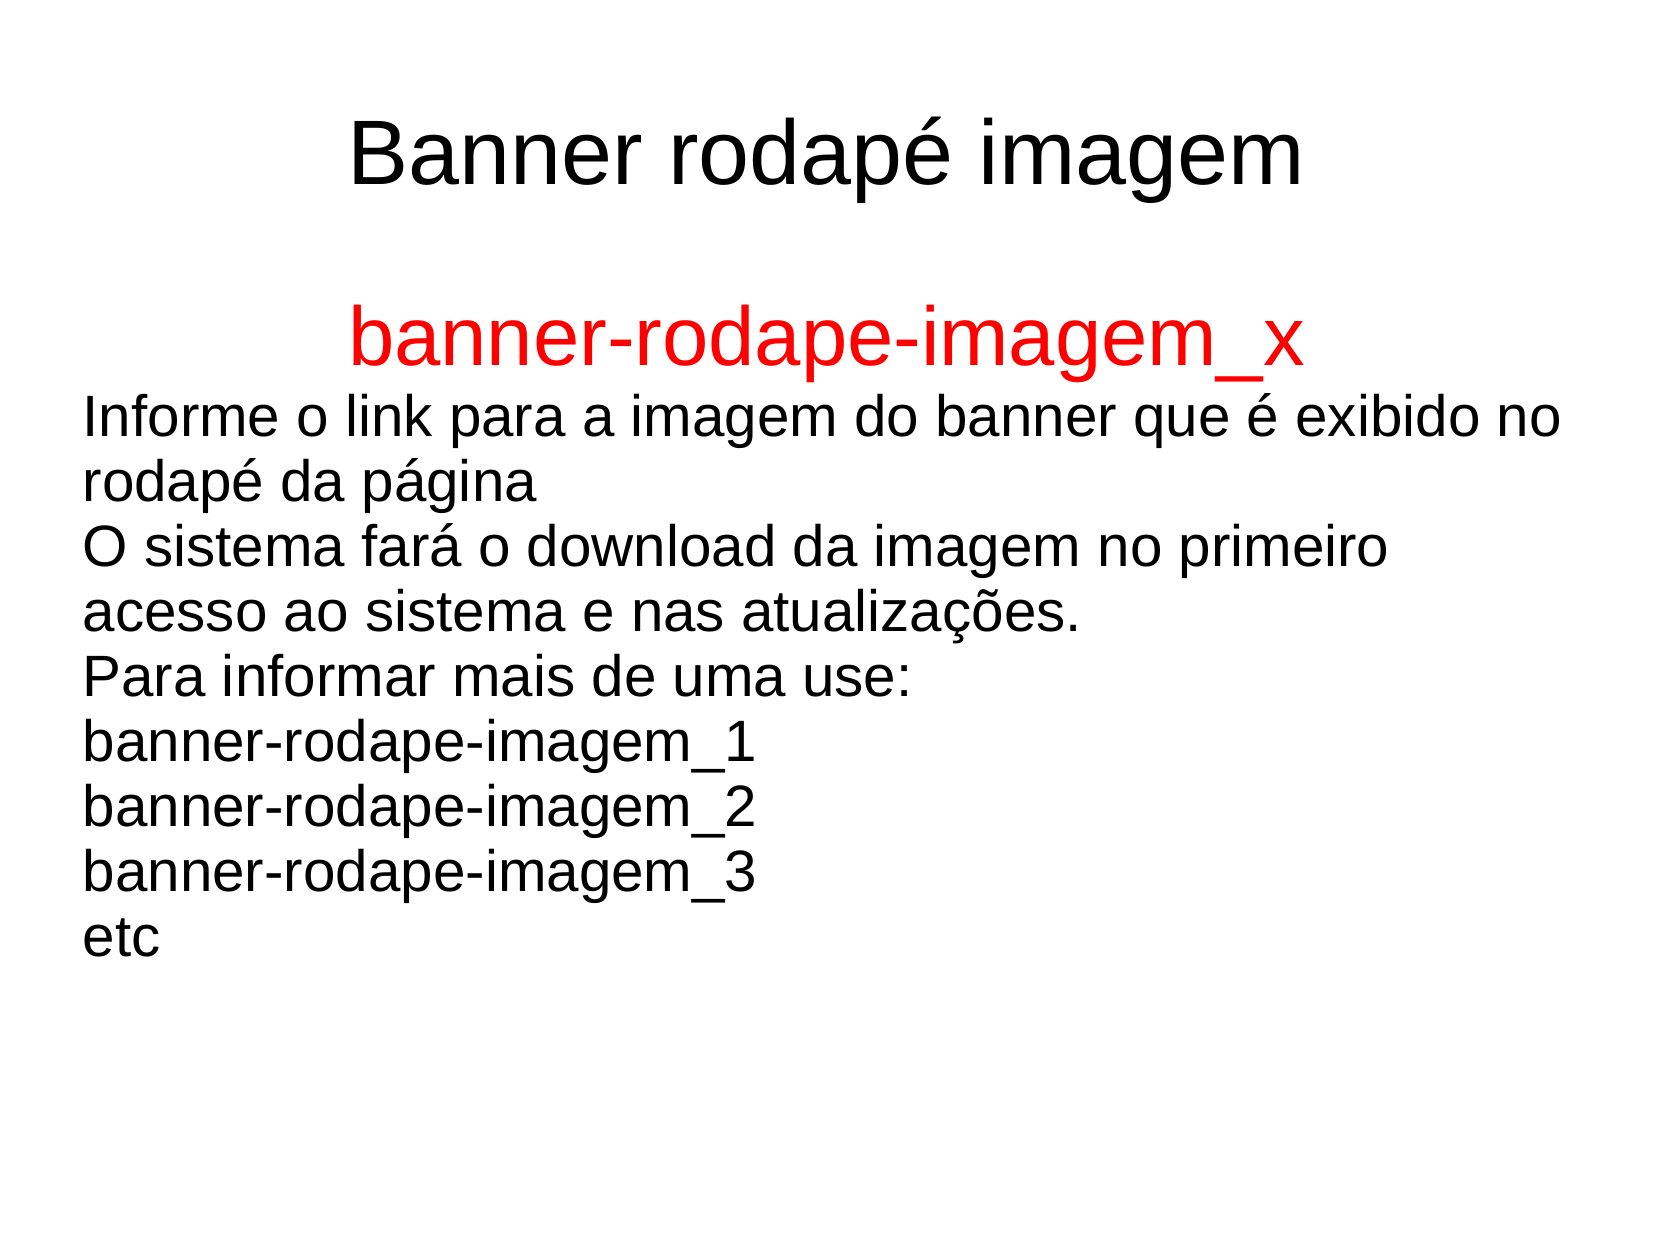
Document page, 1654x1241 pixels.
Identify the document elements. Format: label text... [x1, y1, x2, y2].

title Banner rodapé imagem [82, 49, 1571, 257]
subtitle banner-rodape-imagem_x Informe o link para a imagem do banner que é exibido no rodapé da página O sistema fará o download da imagem no primeiro acesso ao sistema e nas atualizações. Para informar mais de uma use: banner-rodape-imagem_1 banner-rodape-imagem_2 banner-rodape-imagem_3 etc [82, 290, 1571, 1010]
